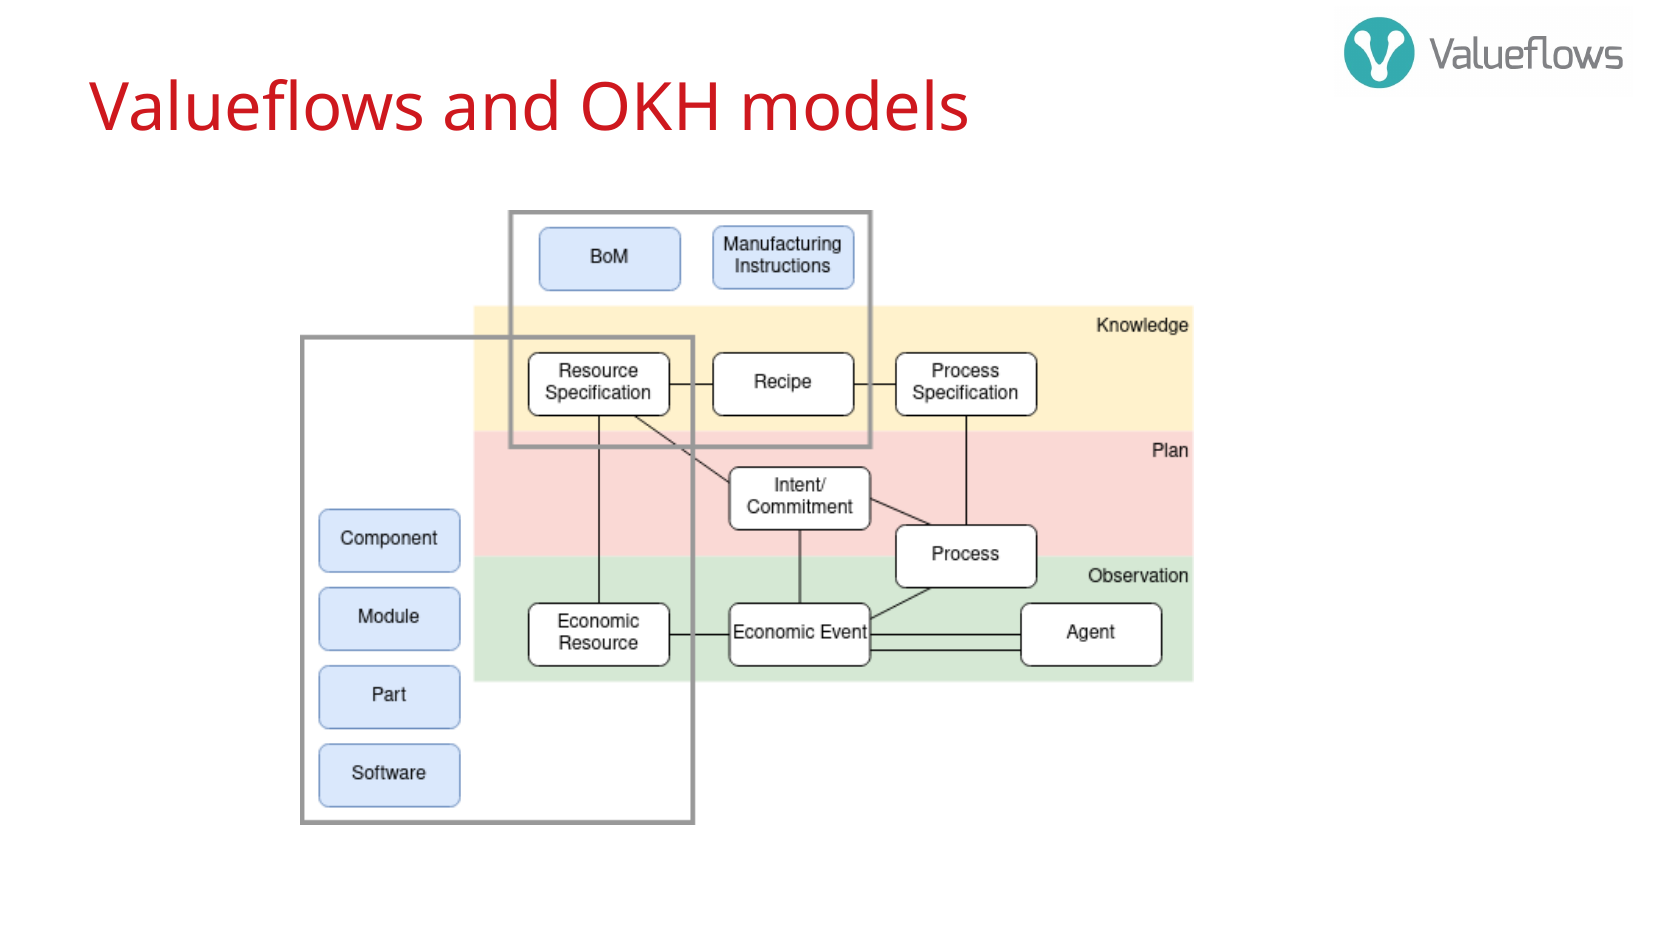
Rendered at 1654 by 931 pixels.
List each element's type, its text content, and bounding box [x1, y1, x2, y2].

picture [1334, 6, 1633, 97]
text_box Valueflows and OKH models [75, 51, 1439, 145]
picture [300, 210, 1194, 826]
